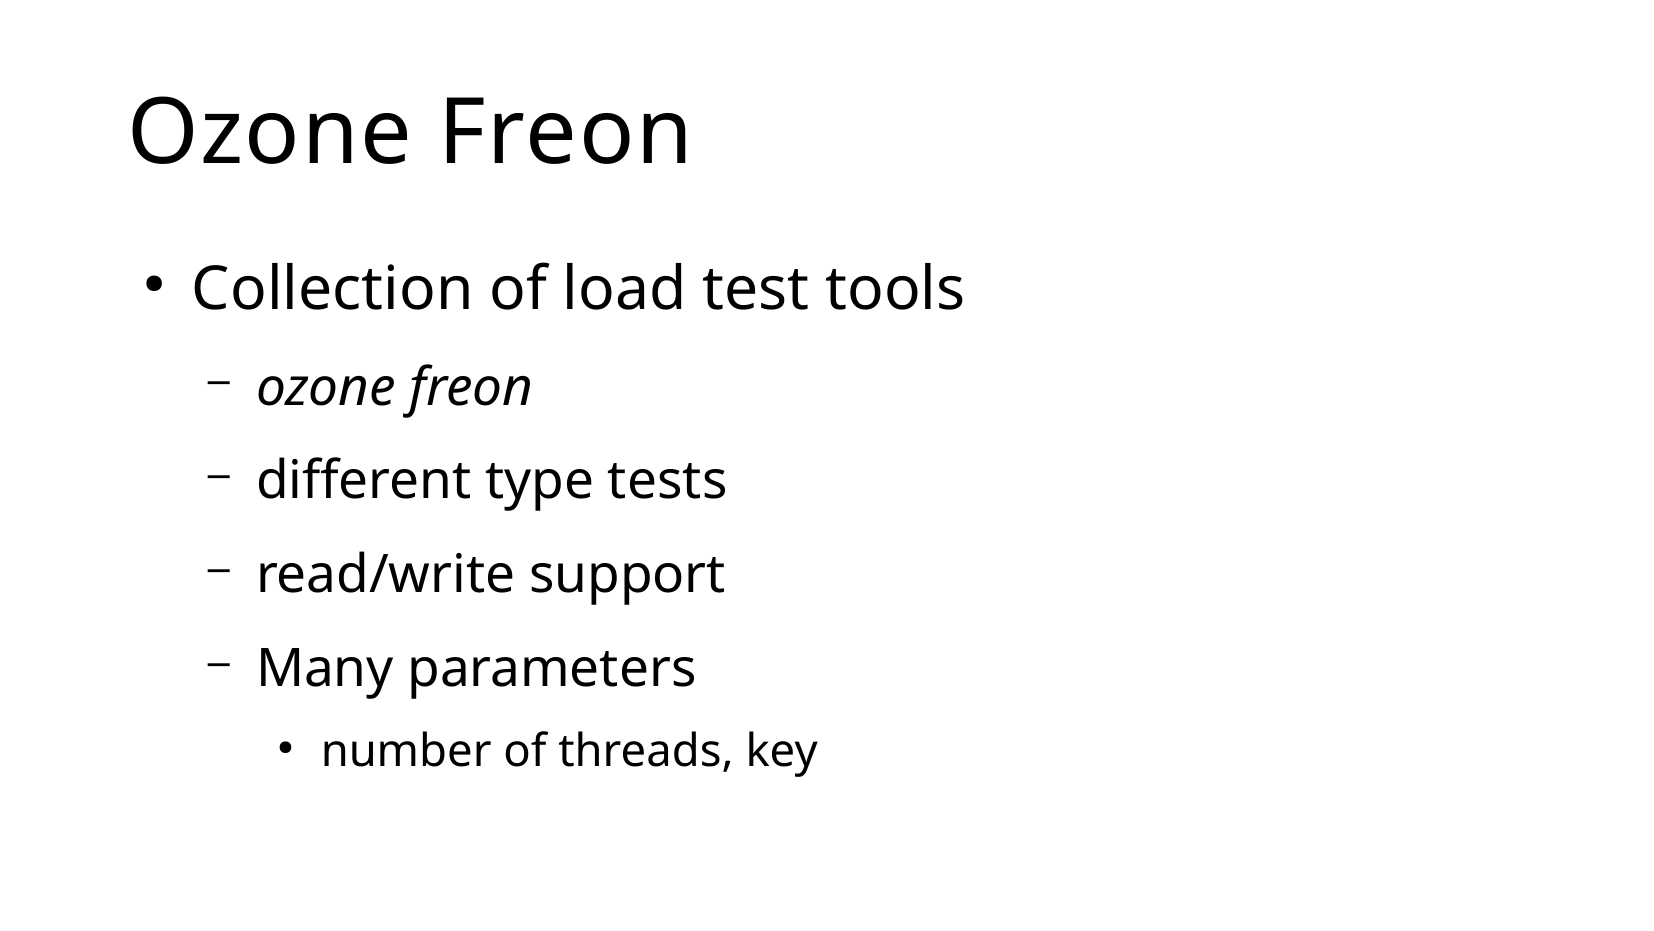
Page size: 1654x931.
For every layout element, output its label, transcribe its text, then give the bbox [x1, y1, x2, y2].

title Ozone Freon [127, 69, 1527, 187]
list Collection of load test tools ozone freon different type tests read/write support Many parameters number of threads, key [127, 244, 1527, 784]
